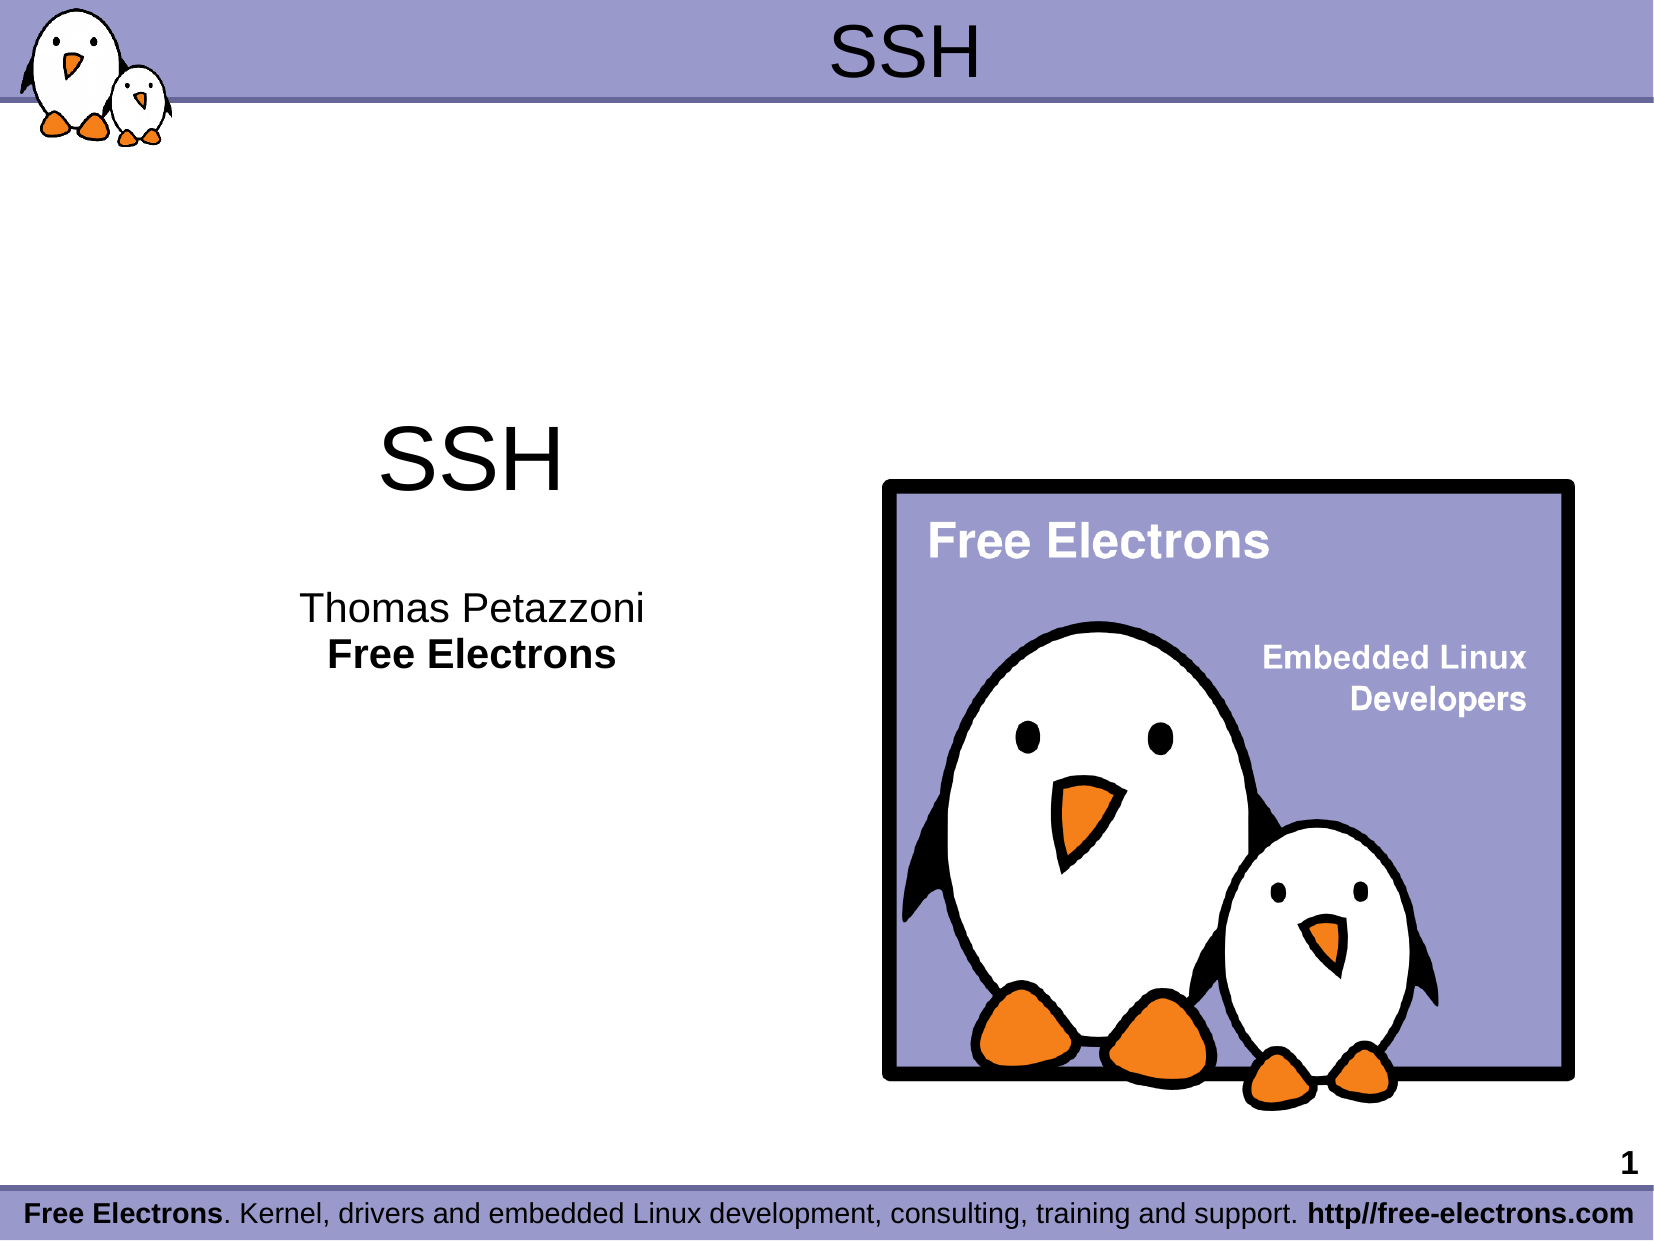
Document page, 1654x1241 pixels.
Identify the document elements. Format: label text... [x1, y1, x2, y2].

title SSH [161, 4, 1651, 98]
subtitle SSH Thomas Petazzoni Free Electrons [87, 184, 840, 901]
picture [20, 8, 172, 147]
picture [882, 479, 1575, 1111]
